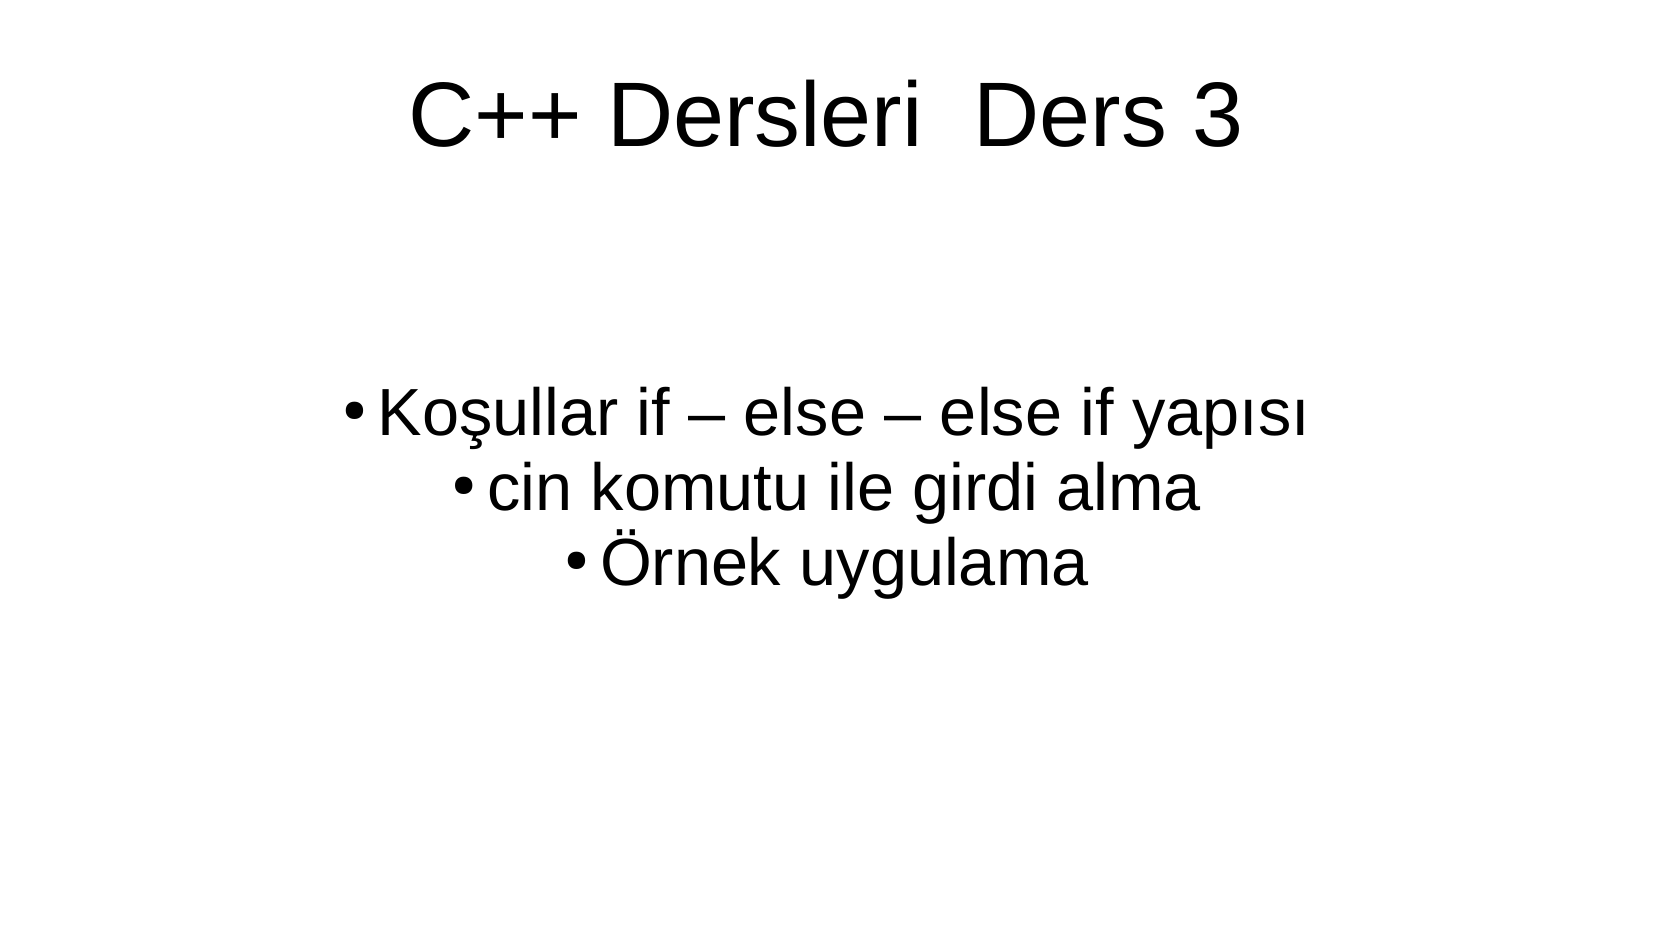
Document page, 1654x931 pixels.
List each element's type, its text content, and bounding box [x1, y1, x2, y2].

title C++ Dersleri Ders 3 [82, 37, 1571, 193]
subtitle Koşullar if – else – else if yapısı cin komutu ile girdi alma Örnek uygulama [82, 217, 1571, 758]
